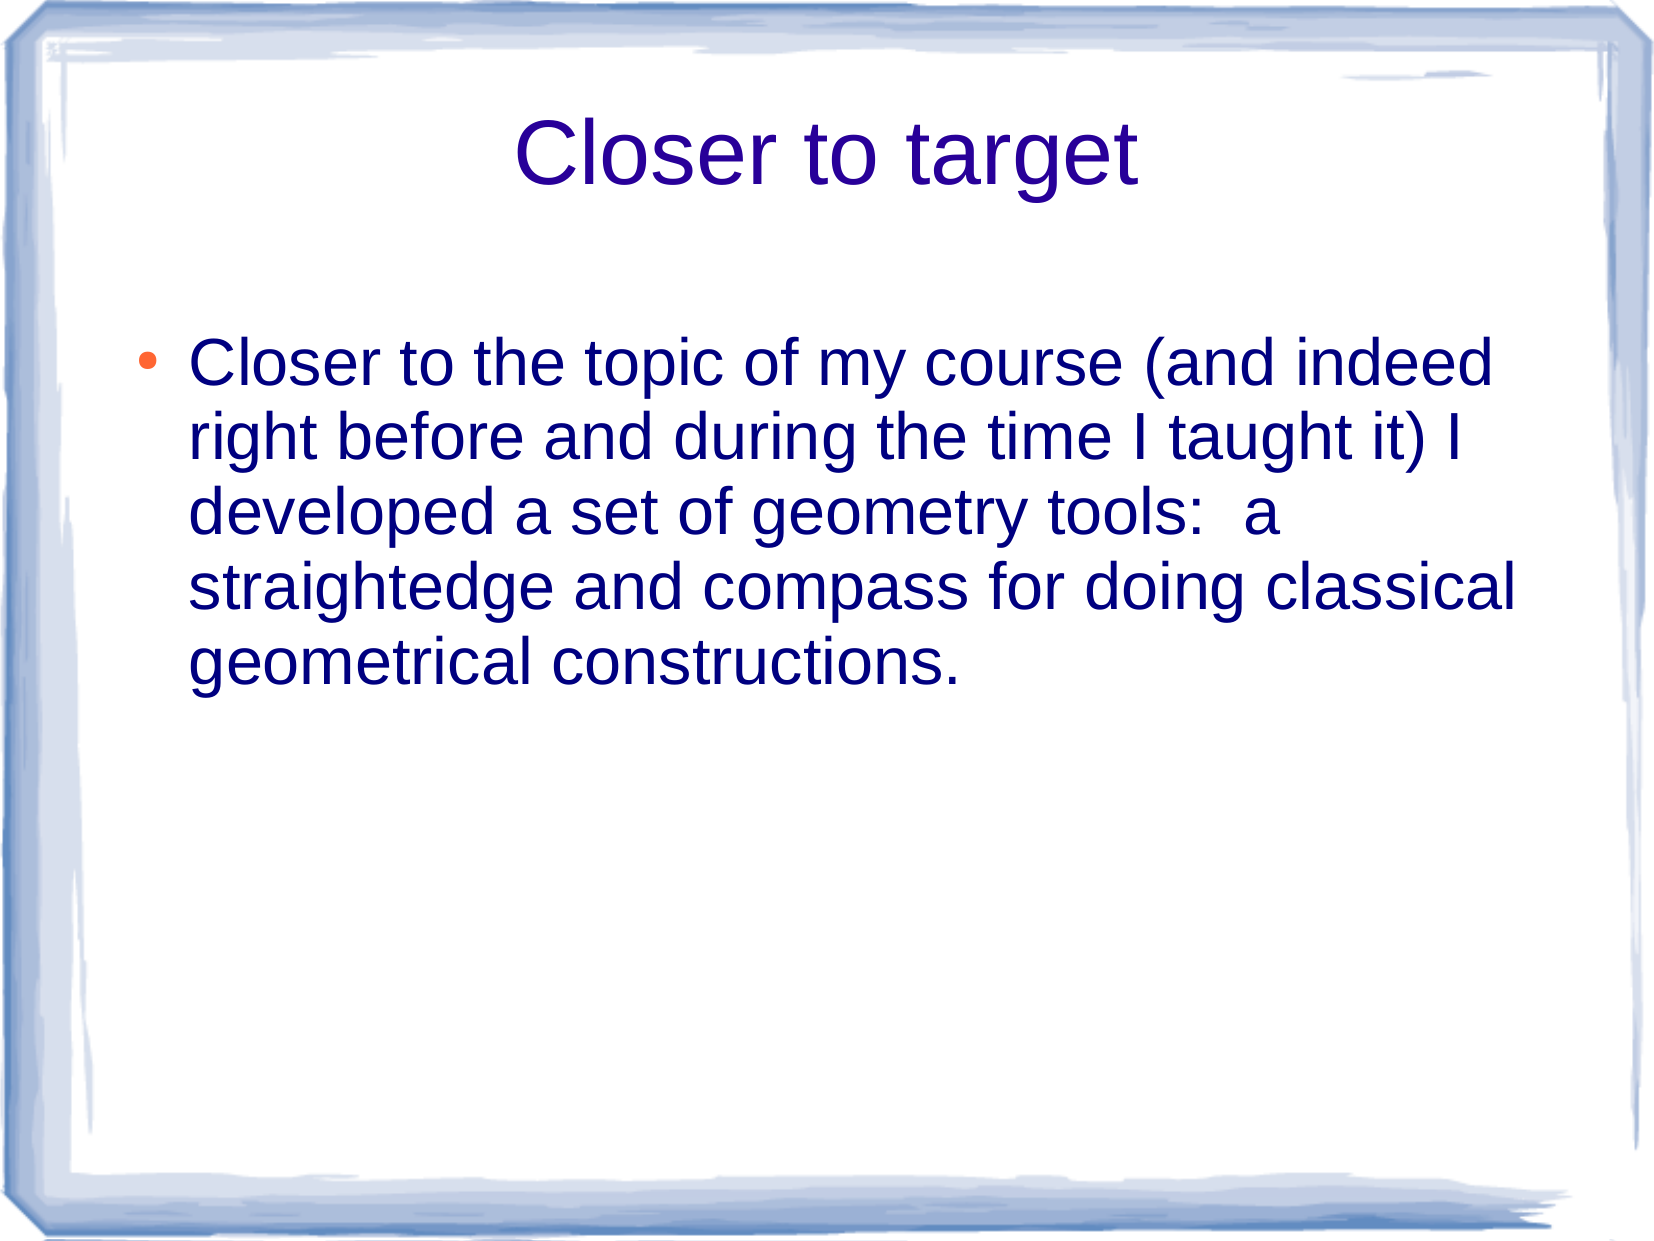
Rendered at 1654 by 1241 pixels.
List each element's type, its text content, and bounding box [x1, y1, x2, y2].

title Closer to target [82, 49, 1571, 257]
list Closer to the topic of my course (and indeed right before and during the time I taught it) I developed a set of geometry tools: a straightedge and compass for doing classical geometrical constructions. [118, 324, 1571, 1004]
picture [0, 0, 1654, 1241]
